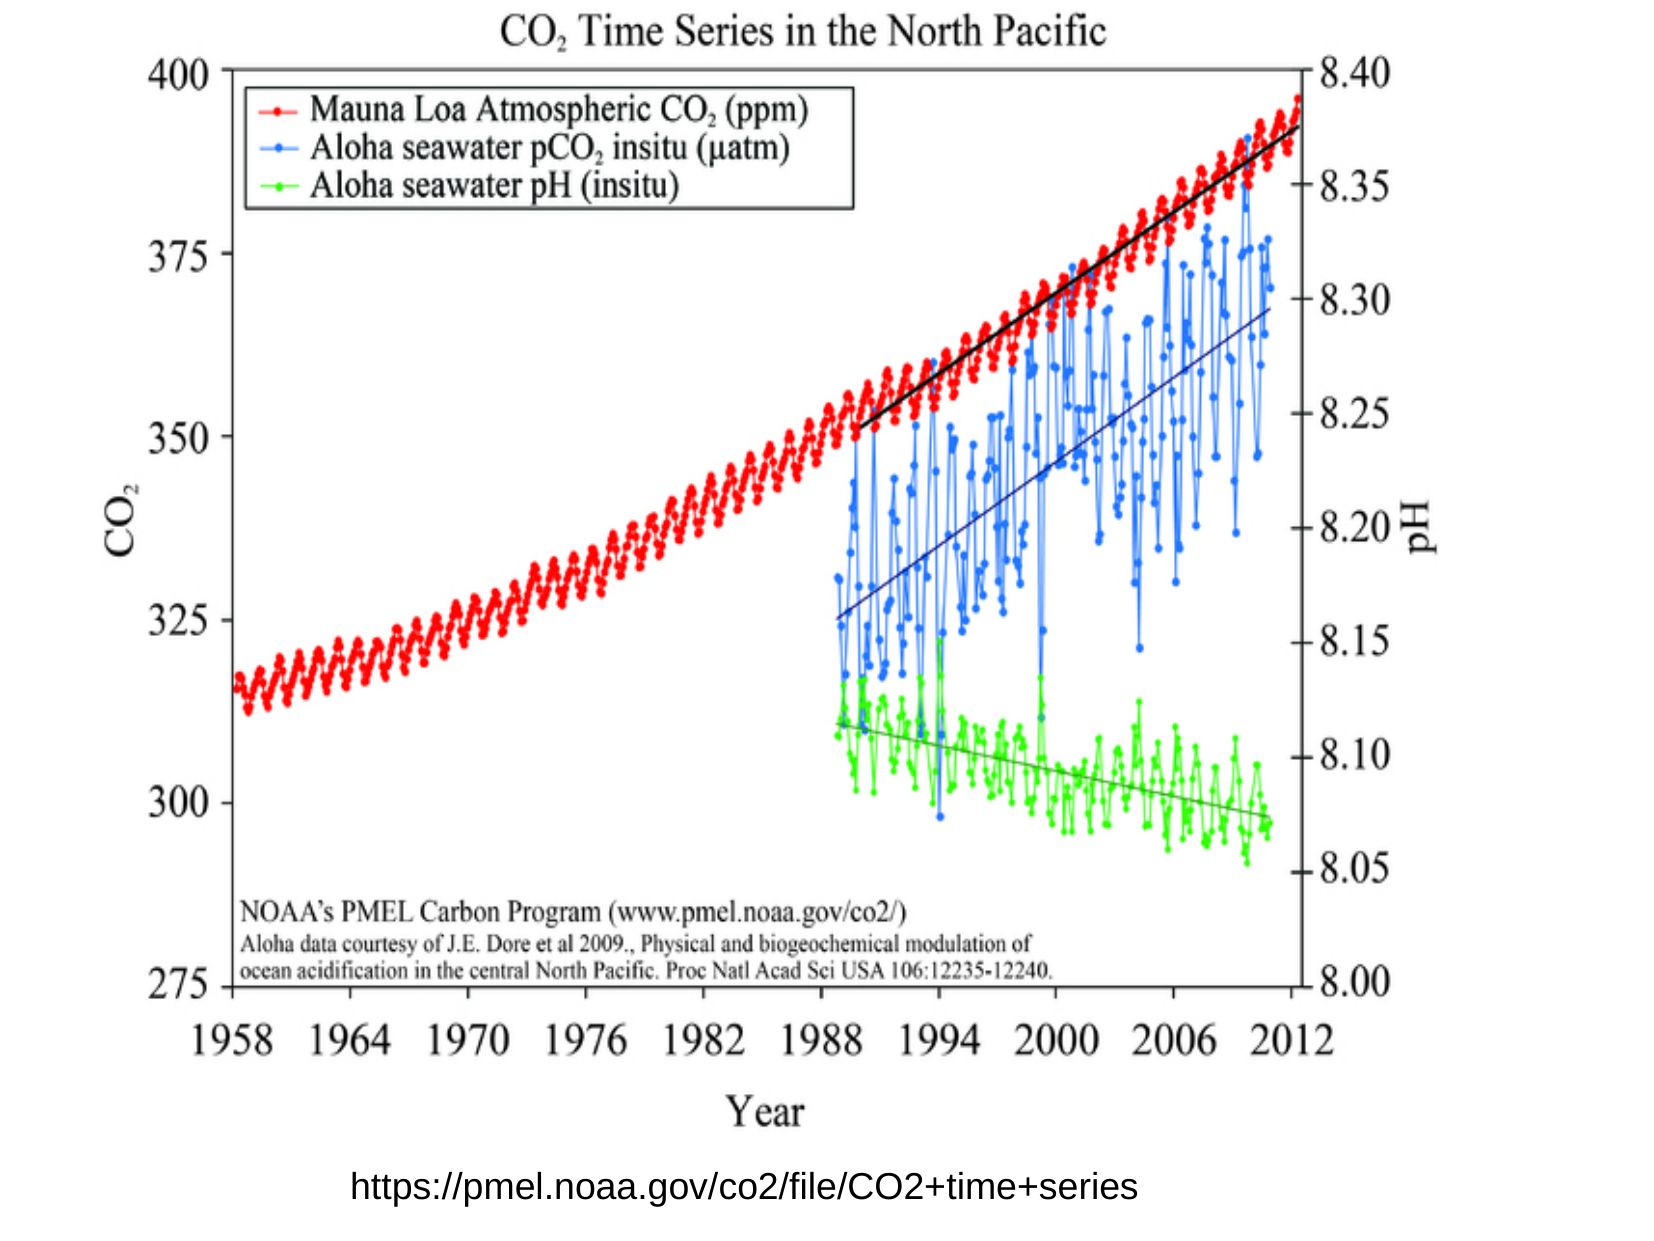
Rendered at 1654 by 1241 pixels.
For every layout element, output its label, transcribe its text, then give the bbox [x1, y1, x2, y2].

text_box https://pmel.noaa.gov/co2/file/CO2+time+series [335, 1158, 1156, 1216]
picture [99, 8, 1441, 1141]
